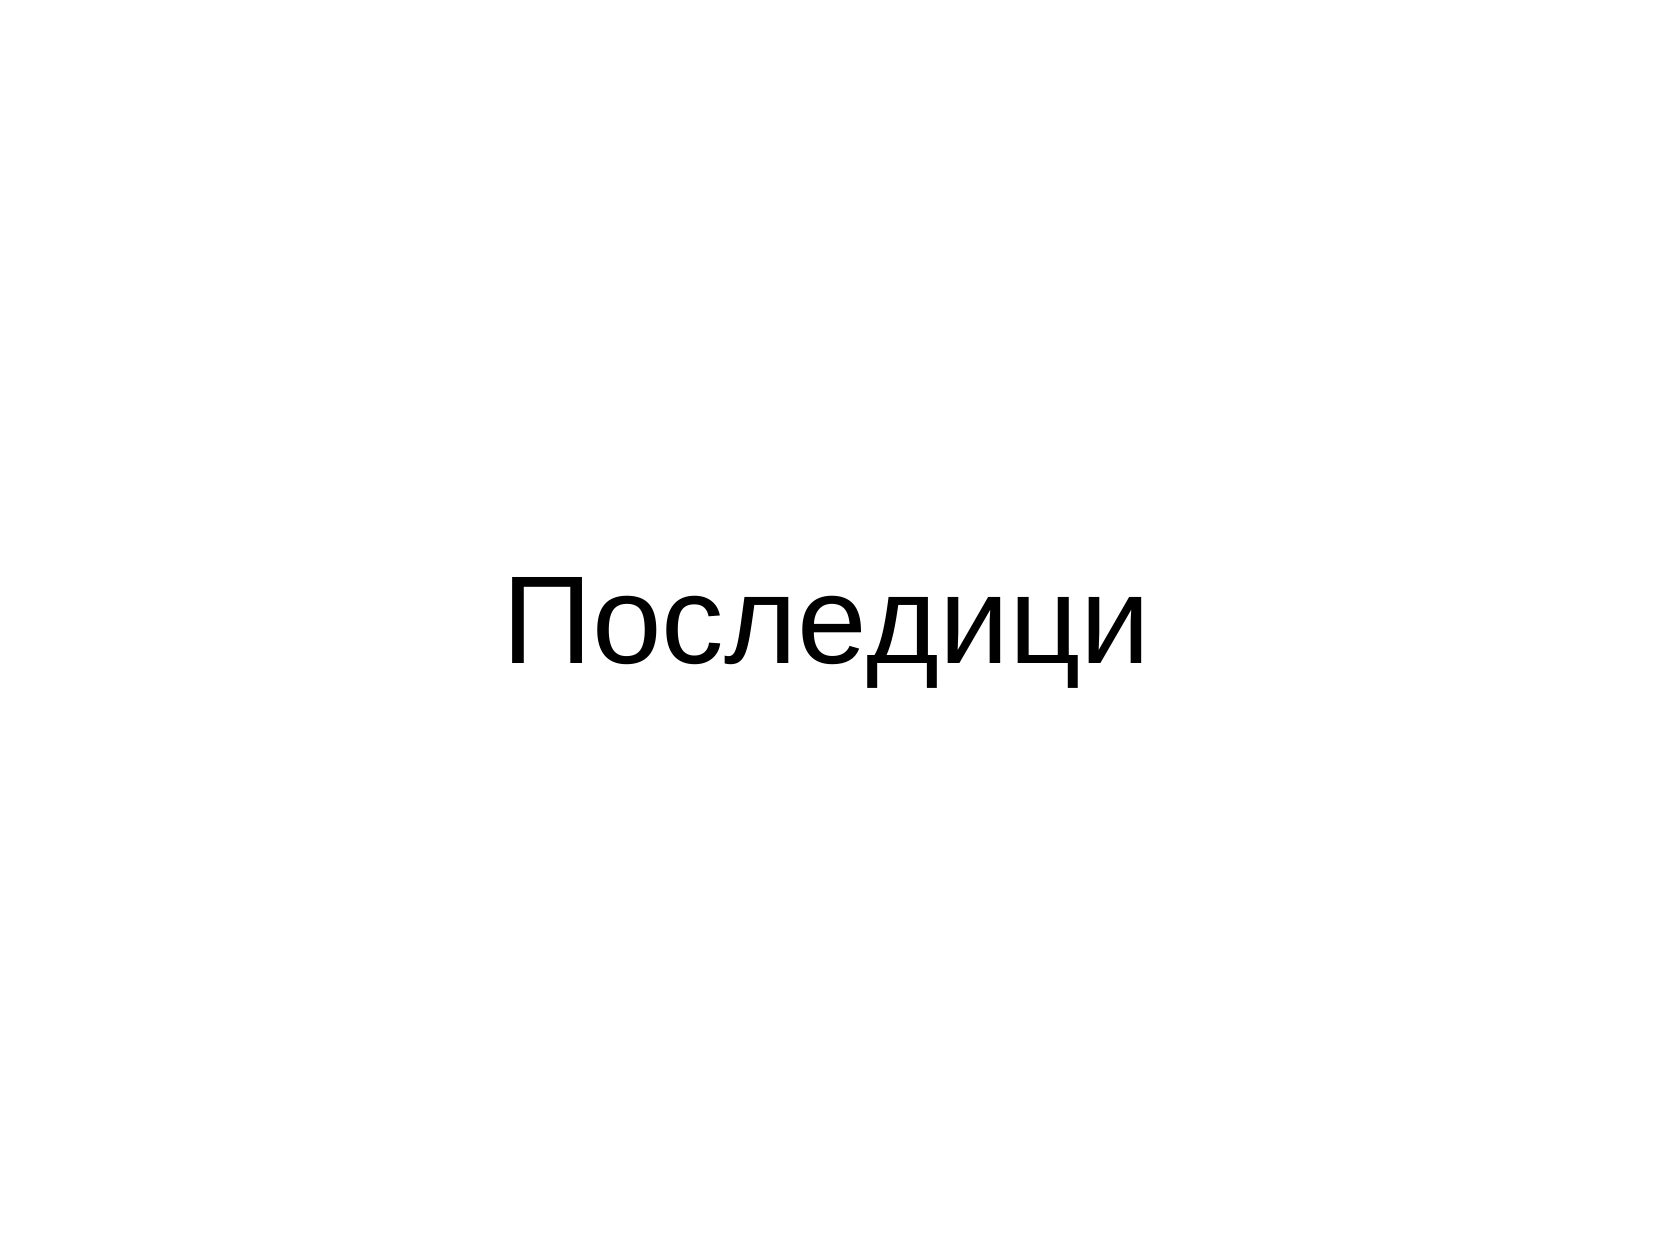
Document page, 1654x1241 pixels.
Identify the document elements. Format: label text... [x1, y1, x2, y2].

subtitle Последици [0, 0, 1654, 1241]
